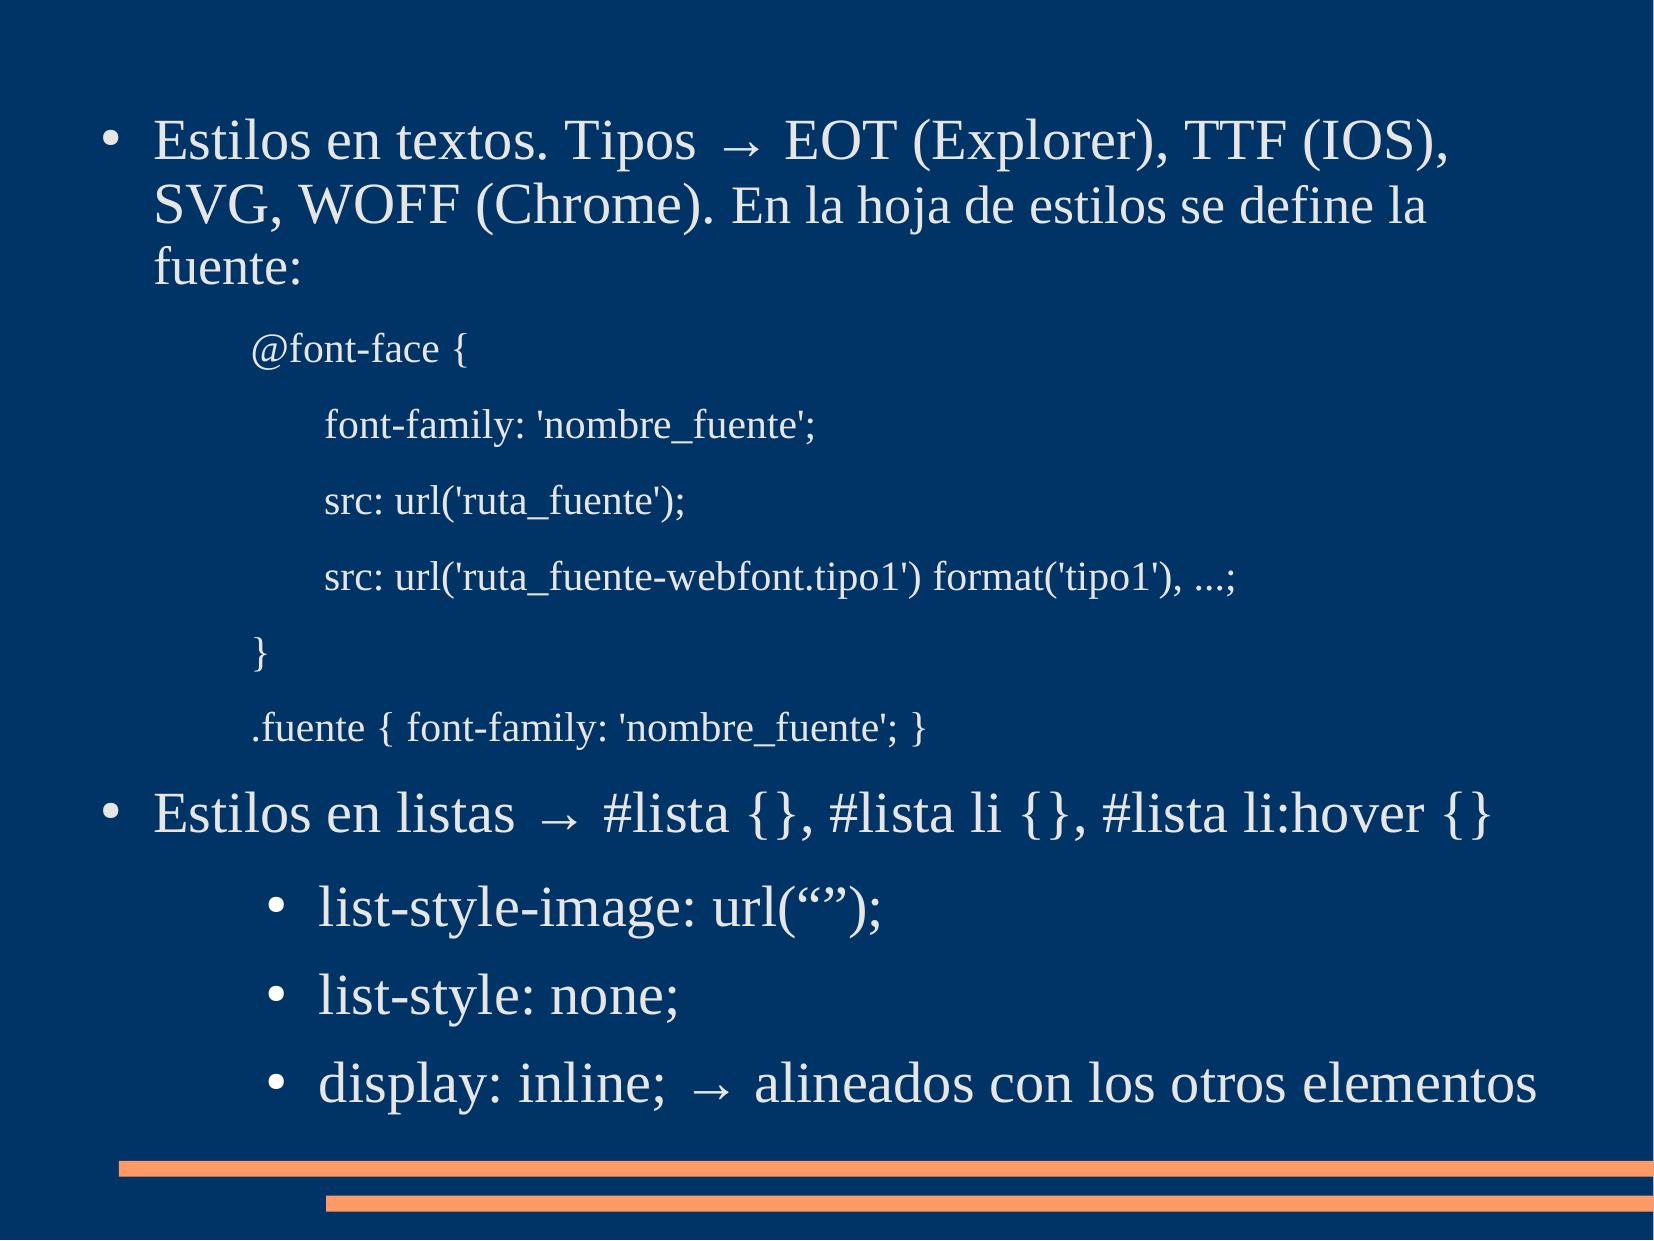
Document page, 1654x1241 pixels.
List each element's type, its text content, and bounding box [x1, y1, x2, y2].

list Estilos en textos. Tipos → EOT (Explorer), TTF (IOS), SVG, WOFF (Chrome). En la hoja de estilos se define la fuente: @font-face { font-family: 'nombre_fuente'; src: url('ruta_fuente'); src: url('ruta_fuente-webfont.tipo1') format('tipo1'), ...; } .fuente { font-family: 'nombre_fuente'; } Estilos en listas → #lista {}, #lista li {}, #lista li:hover {} list-style-image: url(“”); list-style: none; display: inline; → alineados con los otros elementos [82, 107, 1571, 1190]
